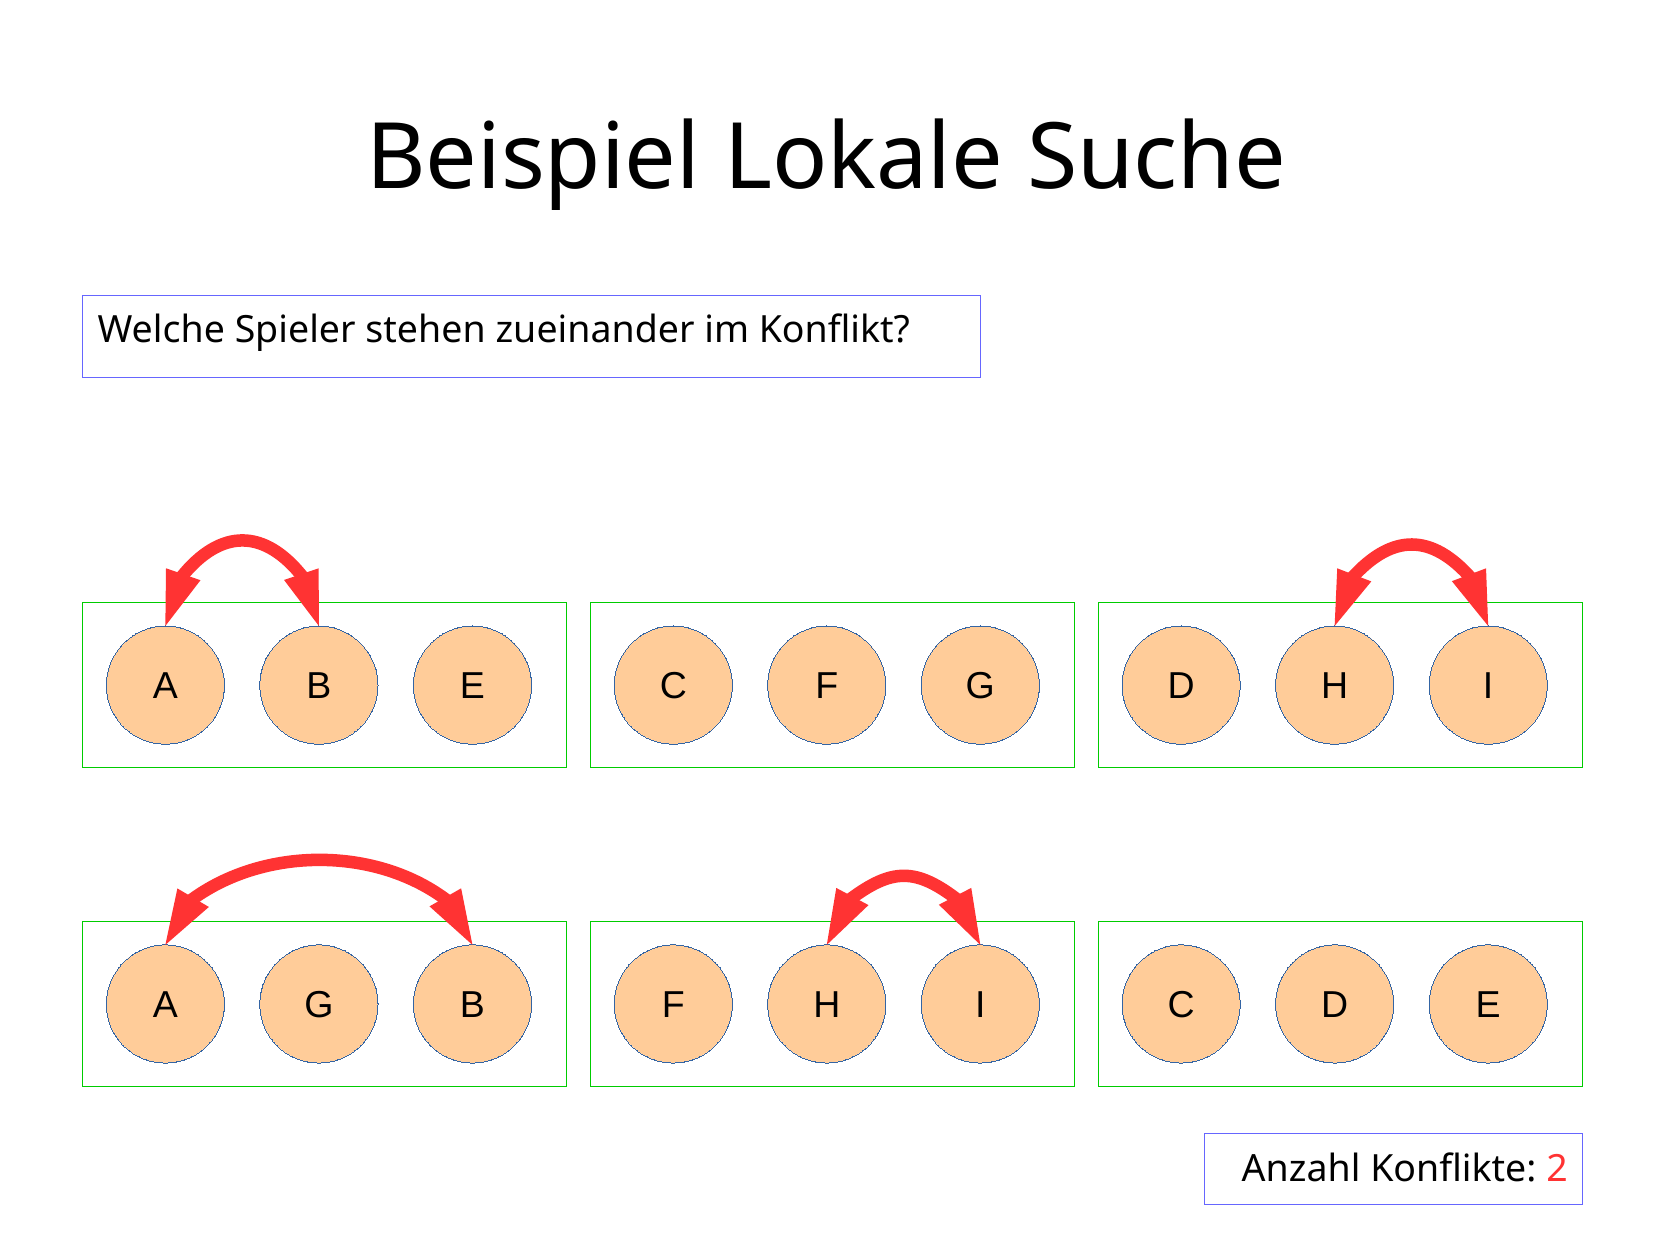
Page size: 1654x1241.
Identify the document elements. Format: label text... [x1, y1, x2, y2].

text_box D [1275, 944, 1394, 1064]
text_box C [614, 625, 733, 745]
text_box F [614, 944, 733, 1064]
text_box D [1122, 625, 1241, 745]
text_box Anzahl Konflikte: 2 [1204, 1133, 1583, 1205]
text_box E [413, 625, 532, 745]
title Beispiel Lokale Suche [82, 49, 1571, 257]
text_box C [1122, 944, 1241, 1064]
text_box I [921, 944, 1040, 1064]
text_box B [413, 944, 532, 1064]
text_box G [921, 625, 1040, 745]
text_box Welche Spieler stehen zueinander im Konflikt? [82, 295, 981, 378]
text_box A [106, 944, 225, 1064]
text_box A [106, 625, 225, 745]
text_box E [1429, 944, 1548, 1064]
text_box I [1429, 626, 1548, 745]
text_box G [259, 944, 379, 1064]
text_box B [259, 625, 379, 745]
text_box H [1275, 626, 1394, 745]
text_box H [767, 944, 886, 1064]
text_box F [767, 625, 886, 745]
